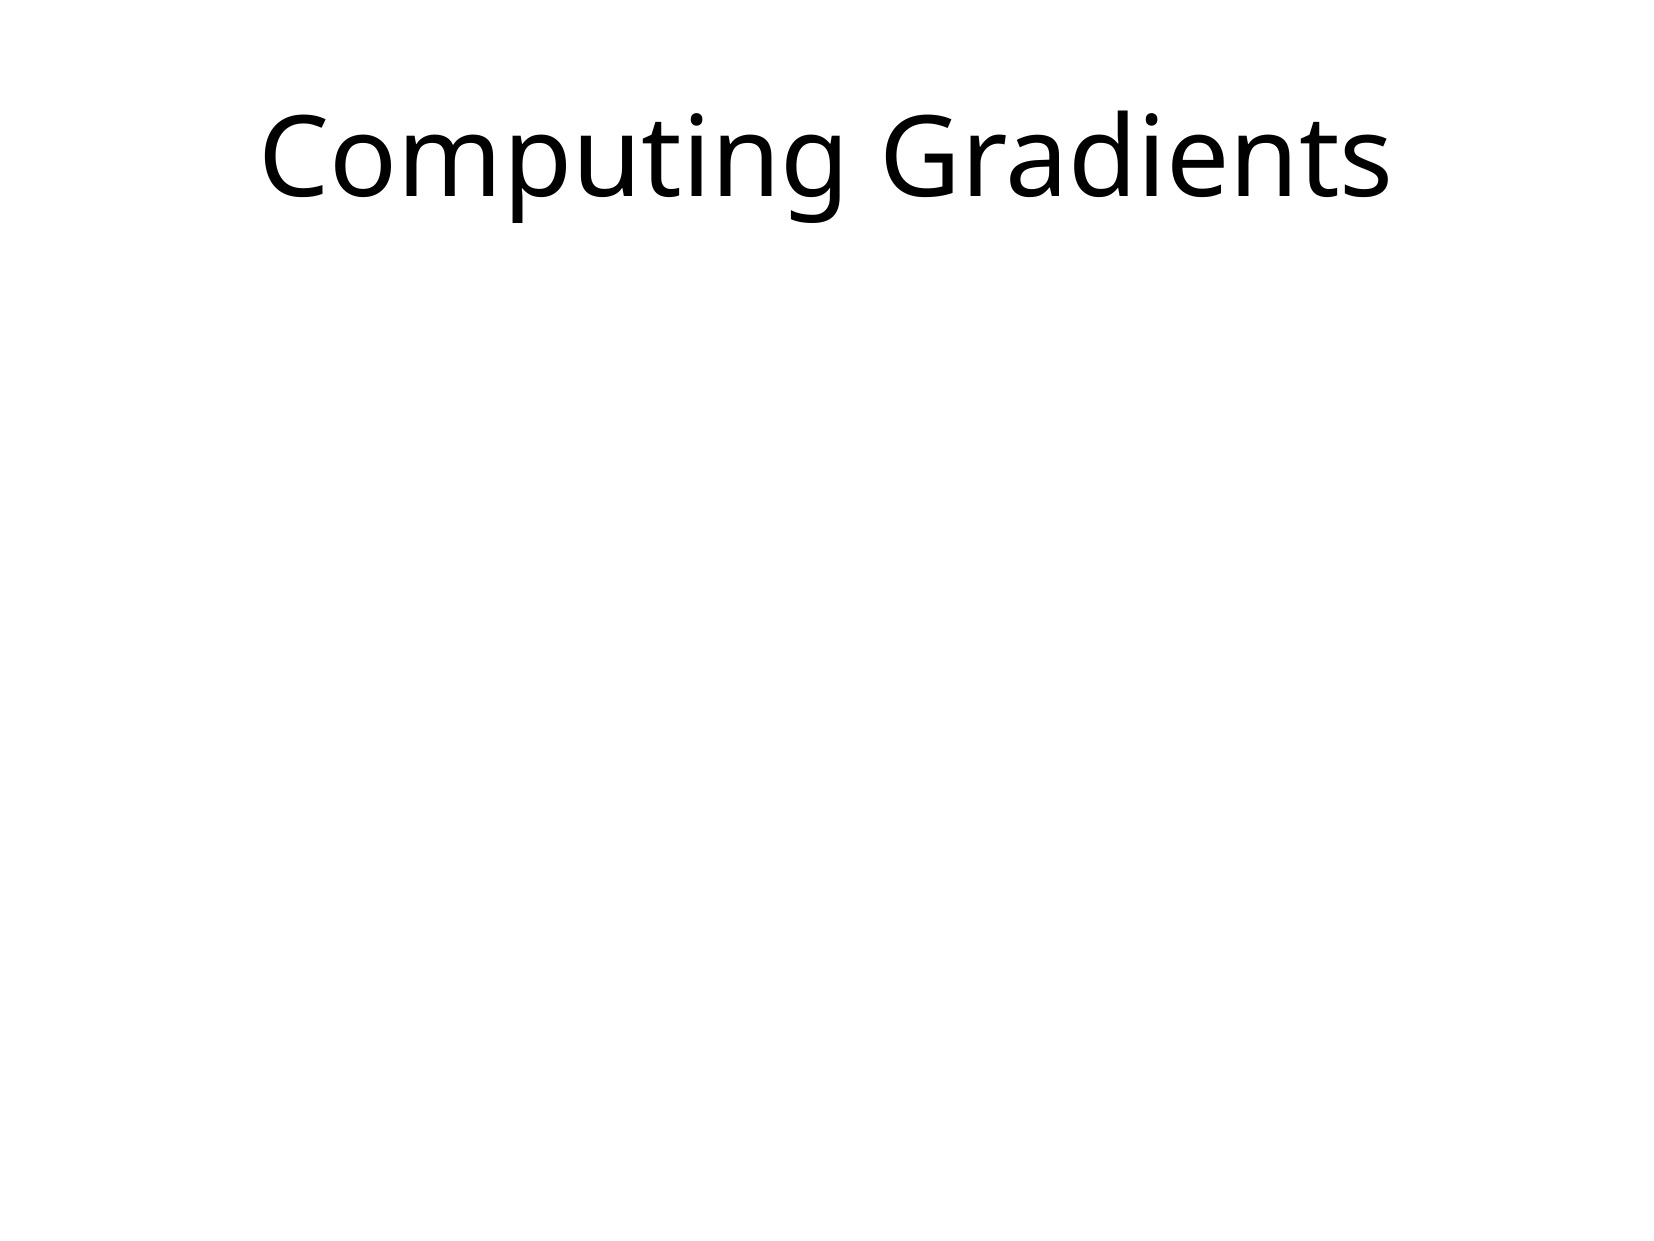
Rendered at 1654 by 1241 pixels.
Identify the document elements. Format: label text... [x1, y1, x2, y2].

title Computing Gradients [82, 49, 1571, 257]
